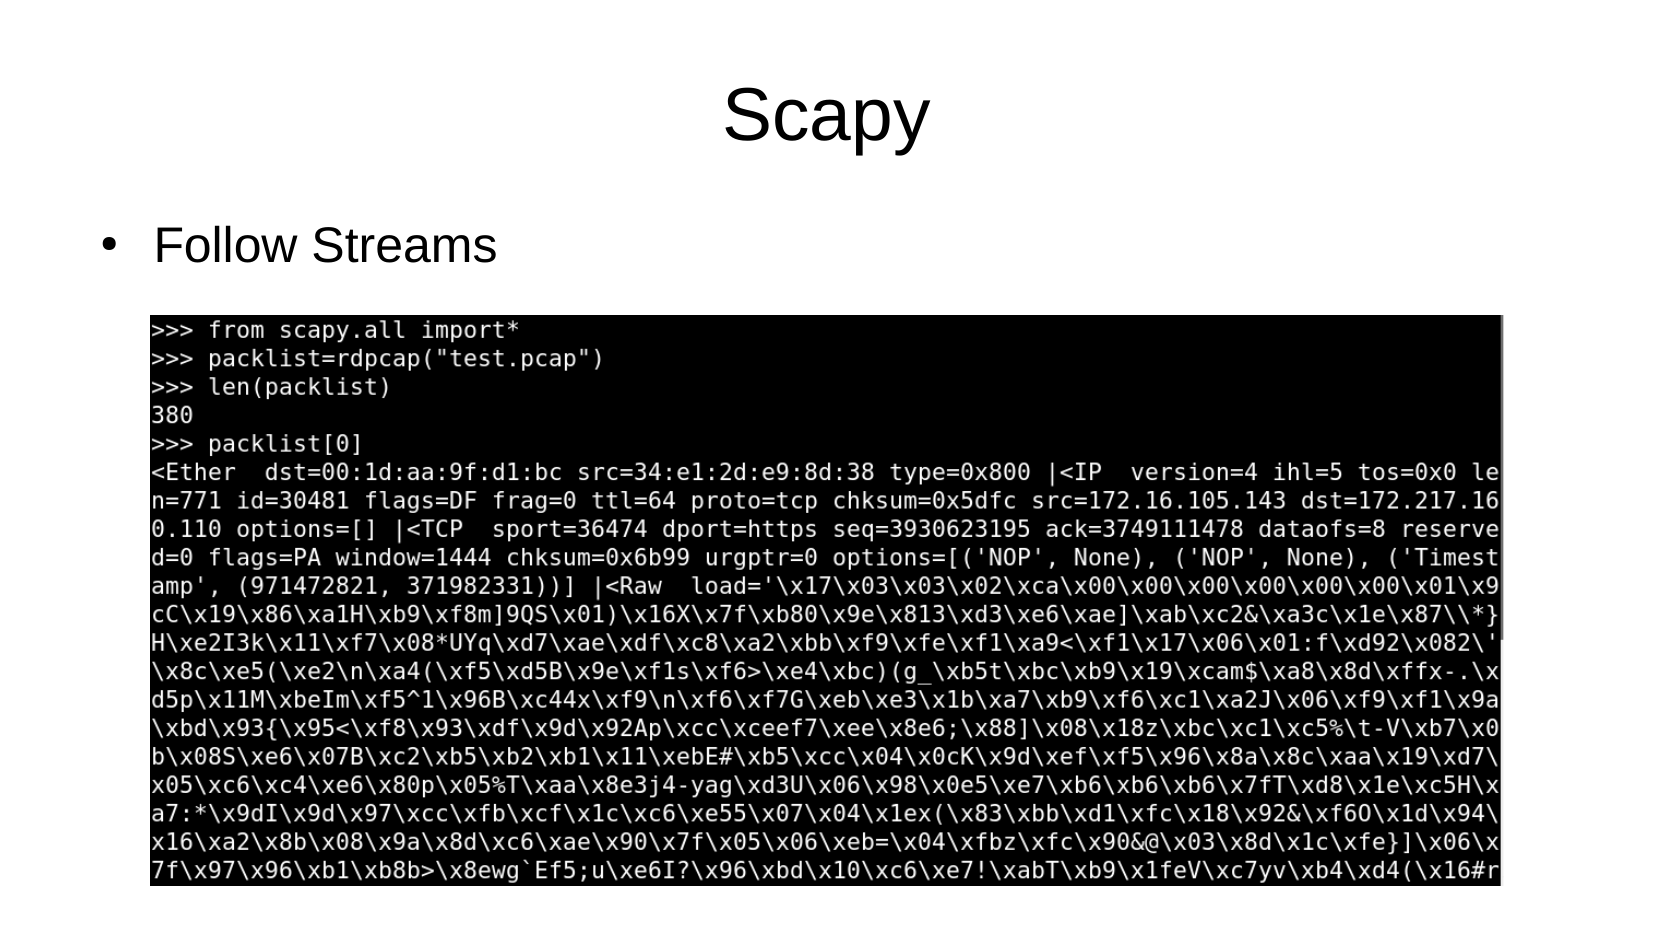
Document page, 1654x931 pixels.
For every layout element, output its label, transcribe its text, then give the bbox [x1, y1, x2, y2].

list Follow Streams [82, 217, 1571, 758]
title Scapy [82, 37, 1571, 193]
picture [150, 315, 1504, 886]
